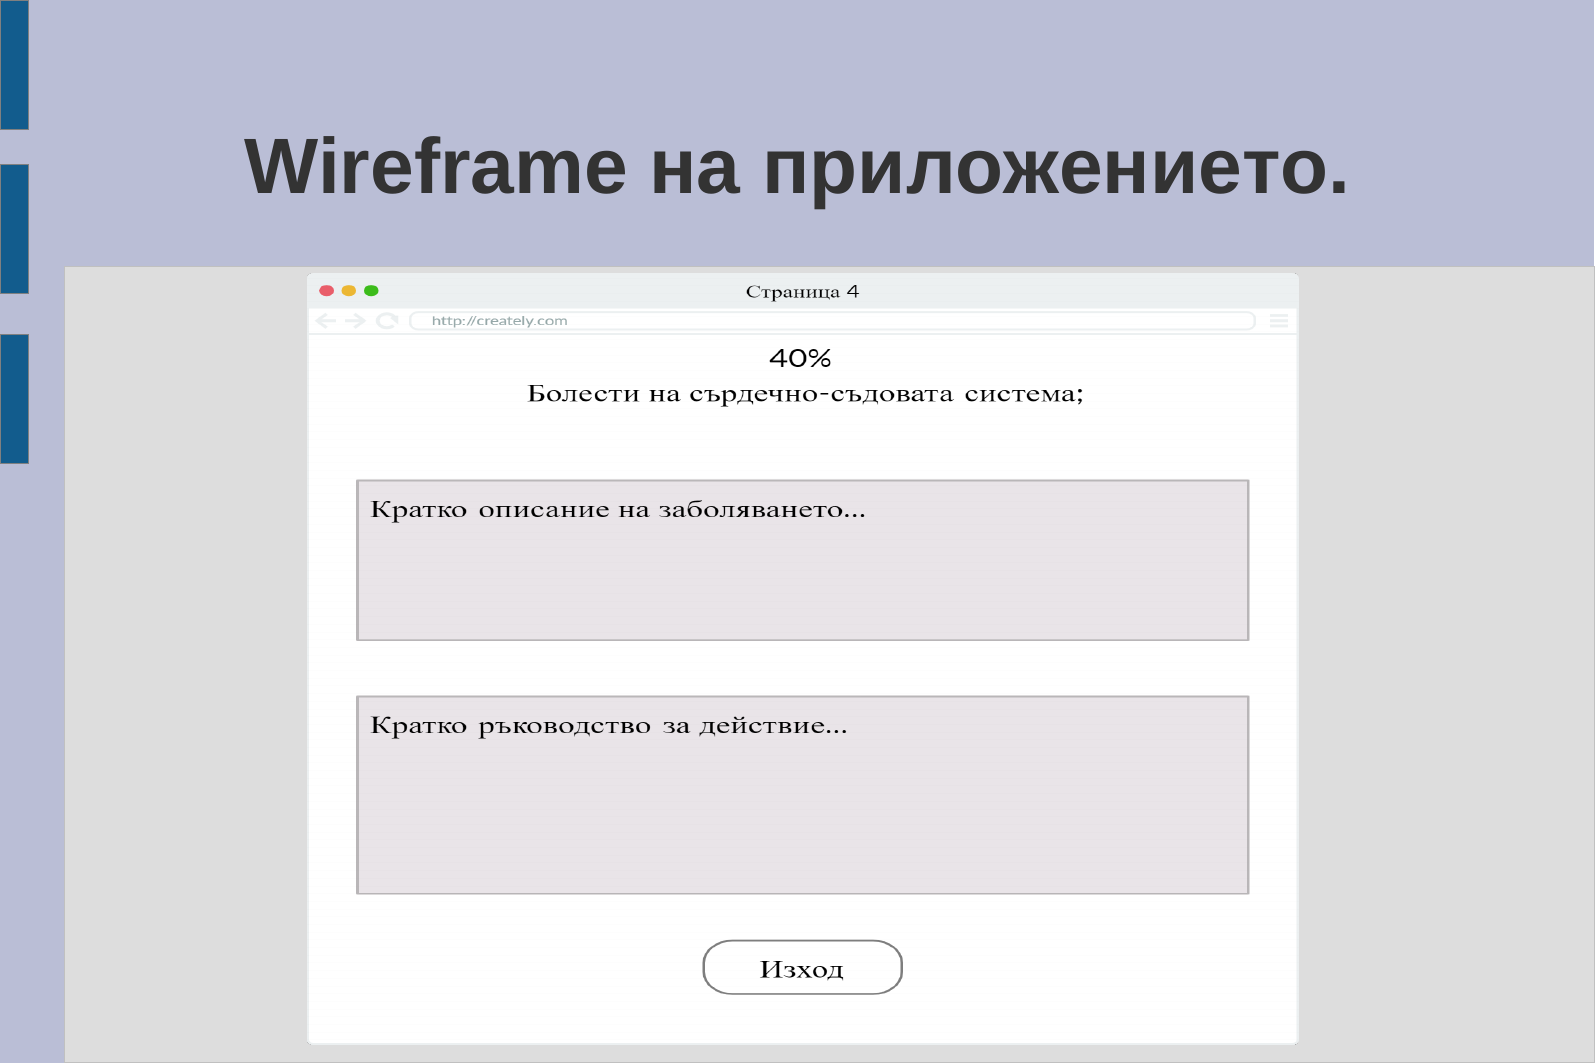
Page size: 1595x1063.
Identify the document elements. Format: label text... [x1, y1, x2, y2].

picture [283, 255, 1322, 1063]
title Wireframe на приложението. [117, 78, 1479, 256]
